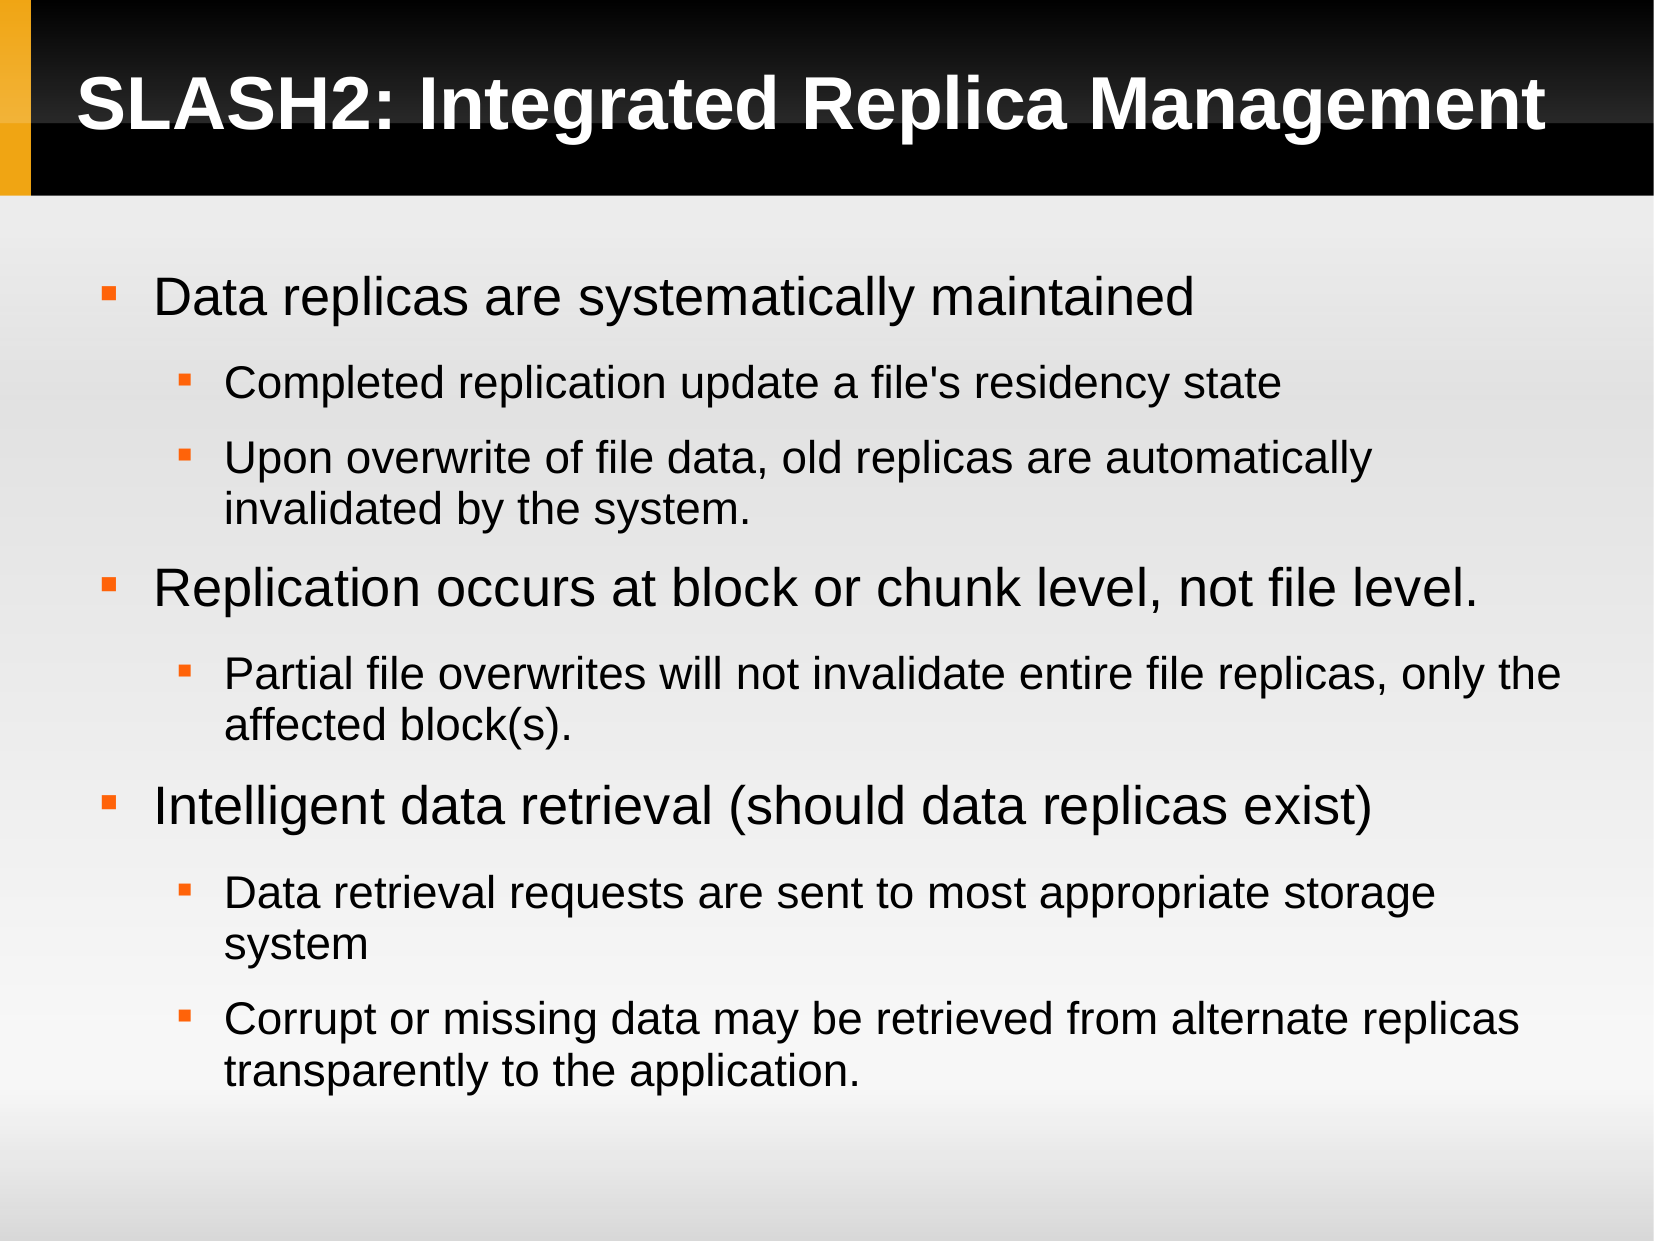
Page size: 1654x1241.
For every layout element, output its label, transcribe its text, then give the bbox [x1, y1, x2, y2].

title SLASH2: Integrated Replica Management [76, 7, 1565, 200]
picture [0, 0, 1654, 1241]
list Data replicas are systematically maintained Completed replication update a file's residency state Upon overwrite of file data, old replicas are automatically invalidated by the system. Replication occurs at block or chunk level, not file level. Partial file overwrites will not invalidate entire file replicas, only the affected block(s). Intelligent data retrieval (should data replicas exist)‏ Data retrieval requests are sent to most appropriate storage system Corrupt or missing data may be retrieved from alternate replicas transparently to the application. [82, 266, 1576, 1210]
